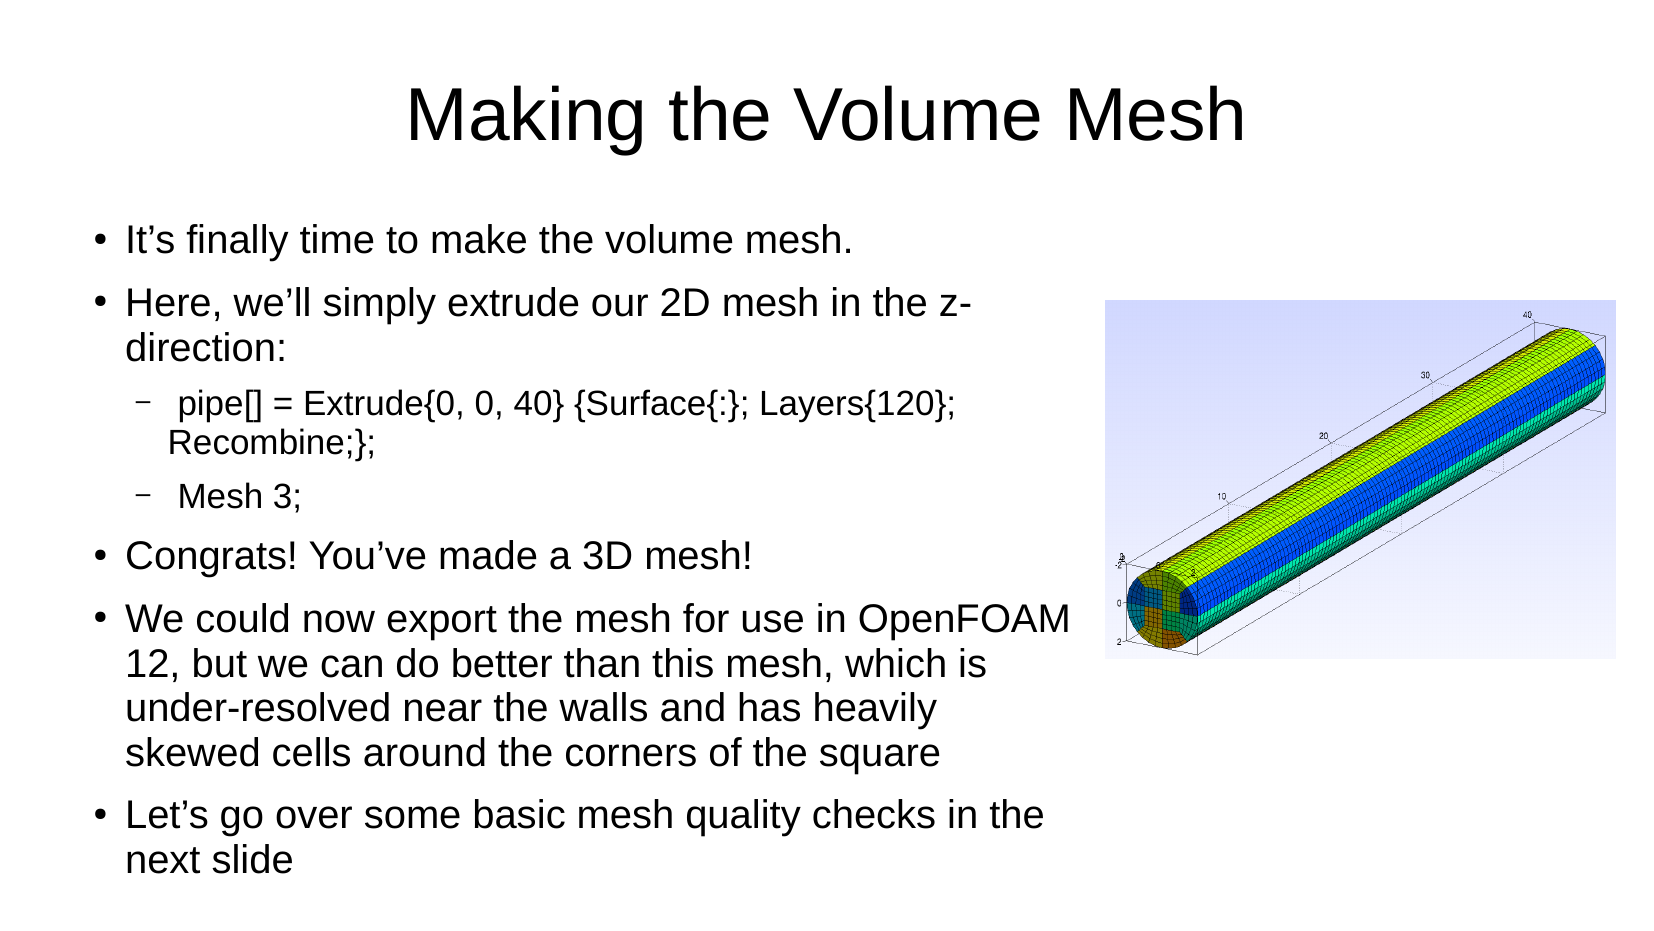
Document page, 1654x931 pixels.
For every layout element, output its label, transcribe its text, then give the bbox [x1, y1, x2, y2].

picture [1105, 300, 1616, 659]
list It’s finally time to make the volume mesh. Here, we’ll simply extrude our 2D mesh in the z-direction: pipe[] = Extrude{0, 0, 40} {Surface{:}; Layers{120}; Recombine;}; Mesh 3; Congrats! You’ve made a 3D mesh! We could now export the mesh for use in OpenFOAM 12, but we can do better than this mesh, which is under-resolved near the walls and has heavily skewed cells around the corners of the square Let’s go over some basic mesh quality checks in the next slide [82, 217, 1084, 884]
title Making the Volume Mesh [82, 37, 1571, 193]
